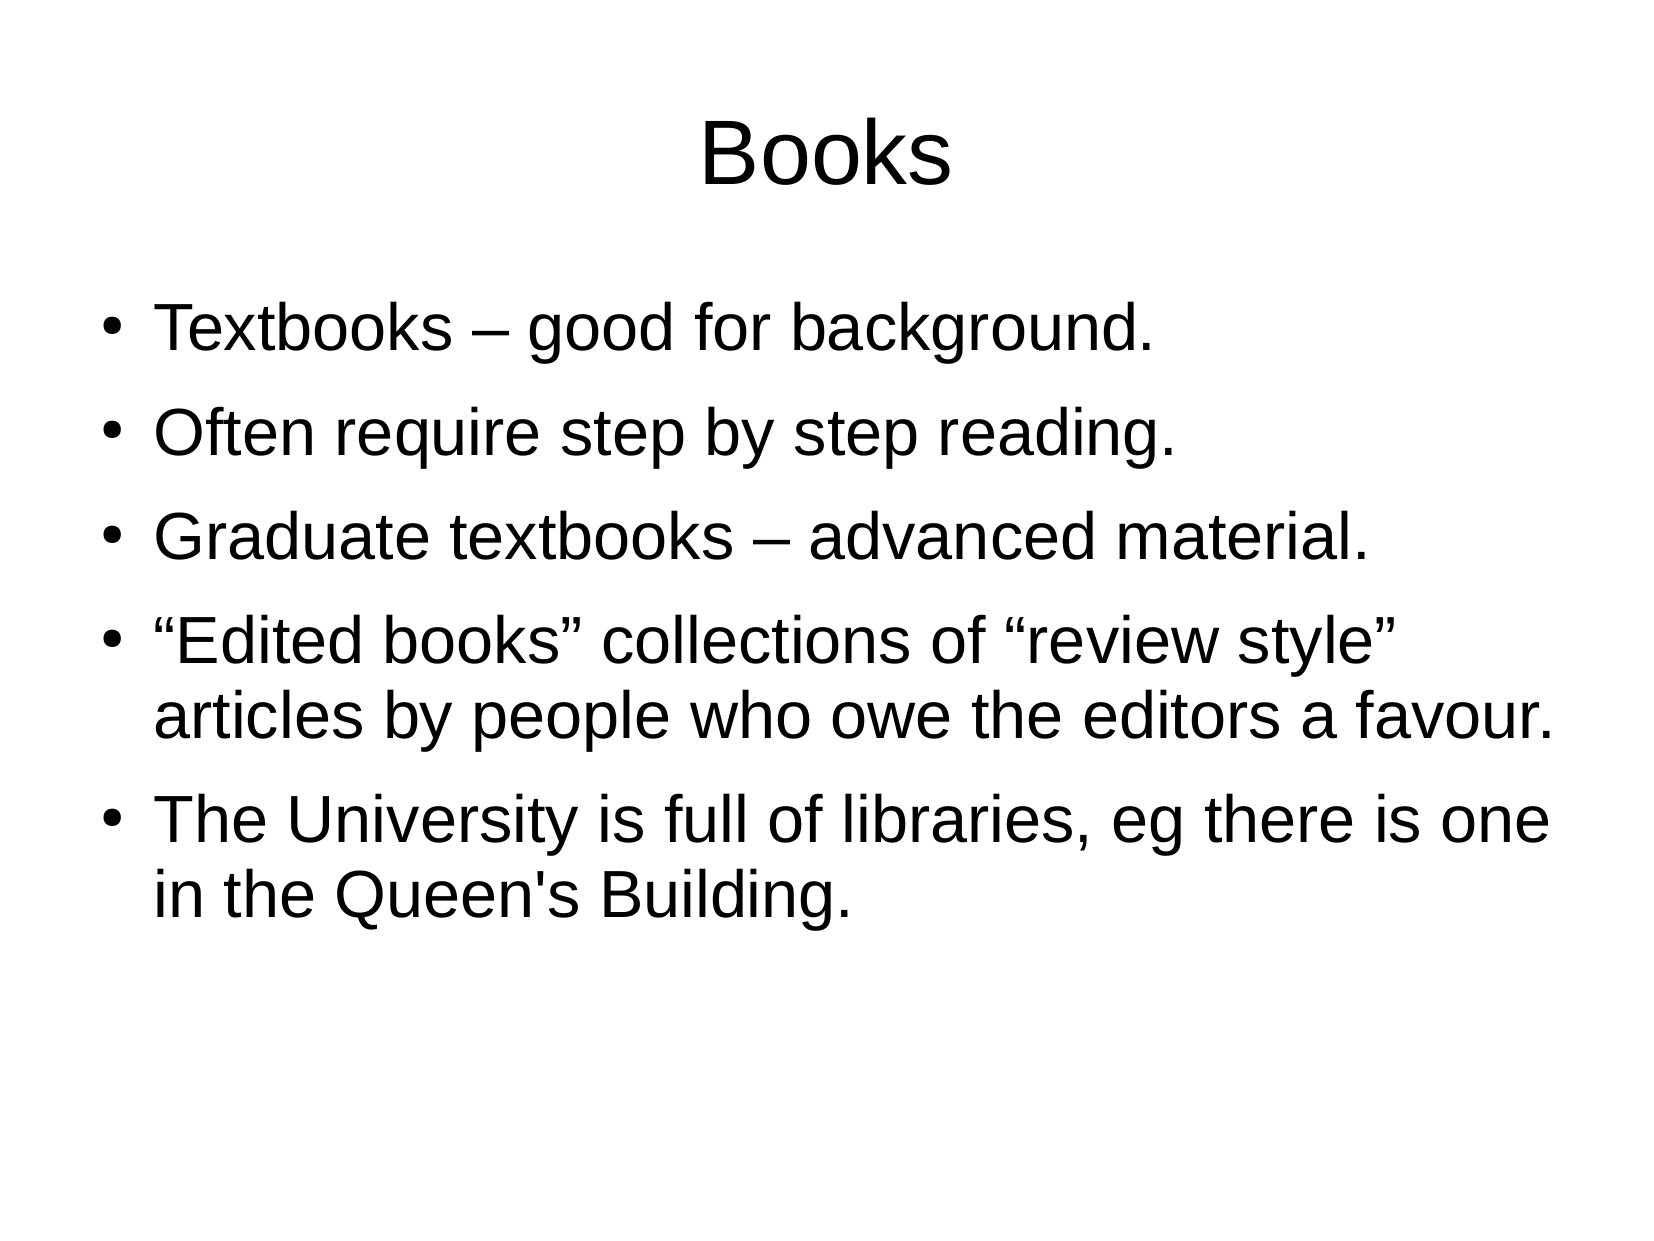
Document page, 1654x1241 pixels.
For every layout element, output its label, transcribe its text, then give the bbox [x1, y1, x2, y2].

list Textbooks – good for background. Often require step by step reading. Graduate textbooks – advanced material. “Edited books” collections of “review style” articles by people who owe the editors a favour. The University is full of libraries, eg there is one in the Queen's Building. [82, 290, 1571, 1010]
title Books [82, 49, 1571, 257]
